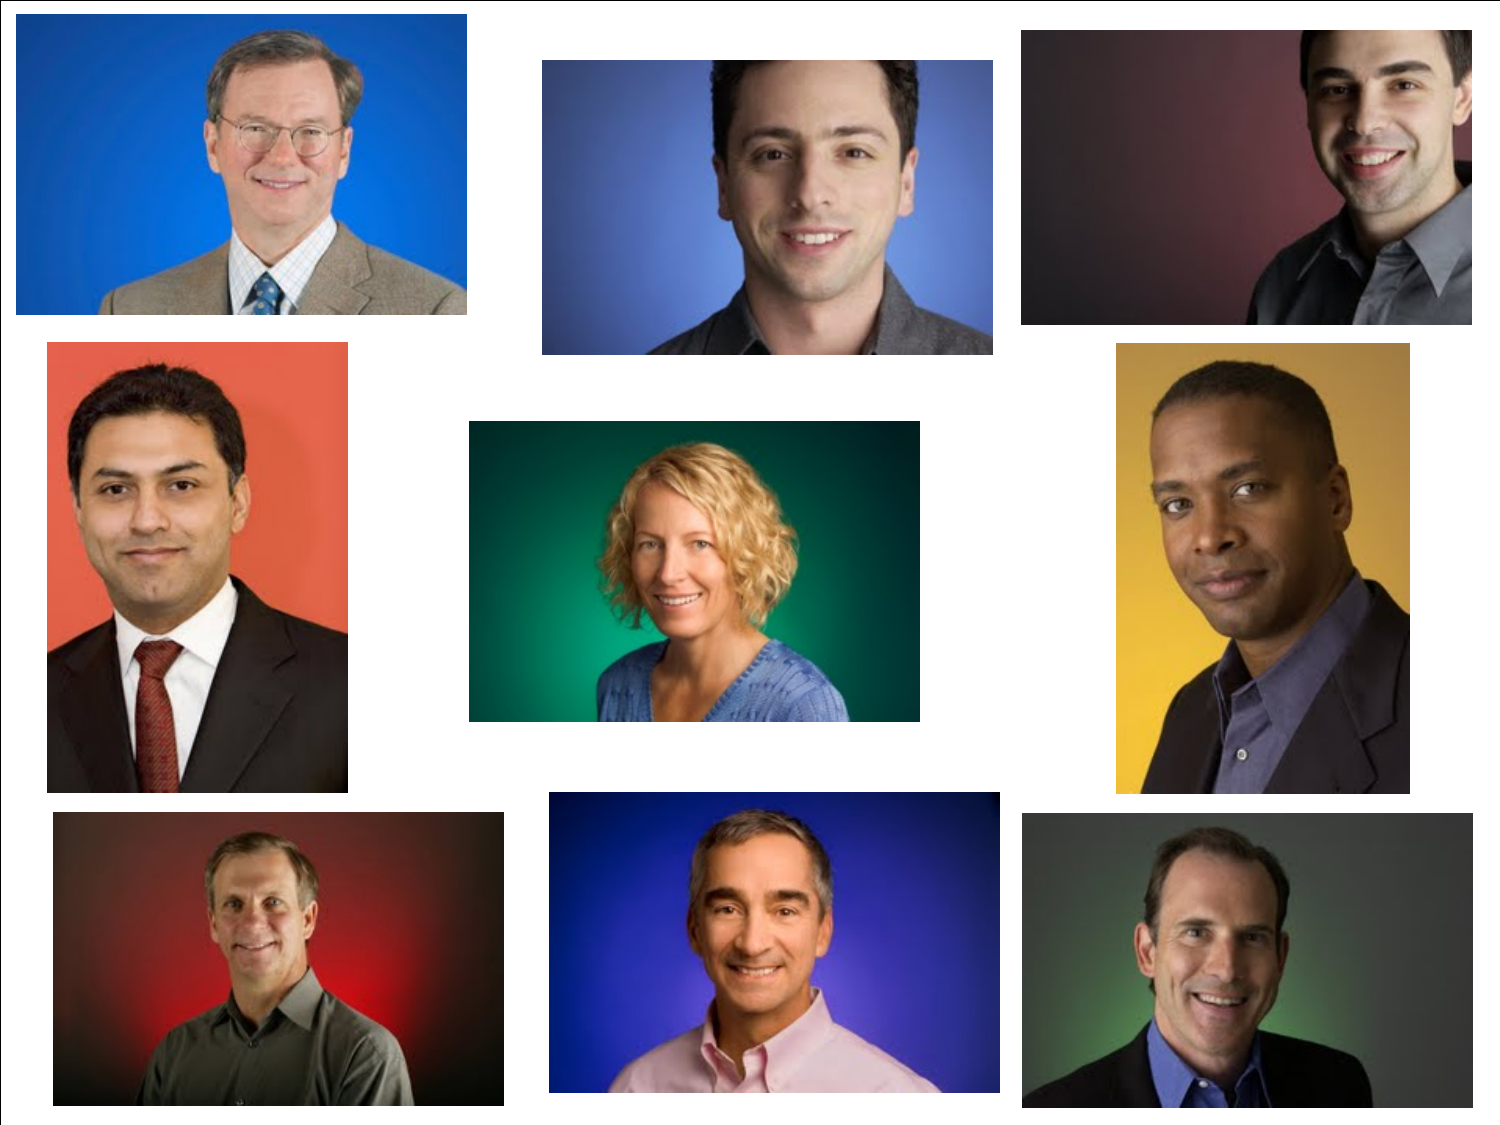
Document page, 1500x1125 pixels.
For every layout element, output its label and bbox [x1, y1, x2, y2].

picture [1022, 813, 1473, 1108]
picture [1116, 343, 1410, 794]
picture [549, 792, 1000, 1093]
picture [47, 342, 348, 793]
picture [16, 14, 467, 315]
picture [469, 421, 920, 722]
picture [53, 812, 504, 1106]
picture [542, 60, 993, 355]
picture [1021, 30, 1472, 325]
